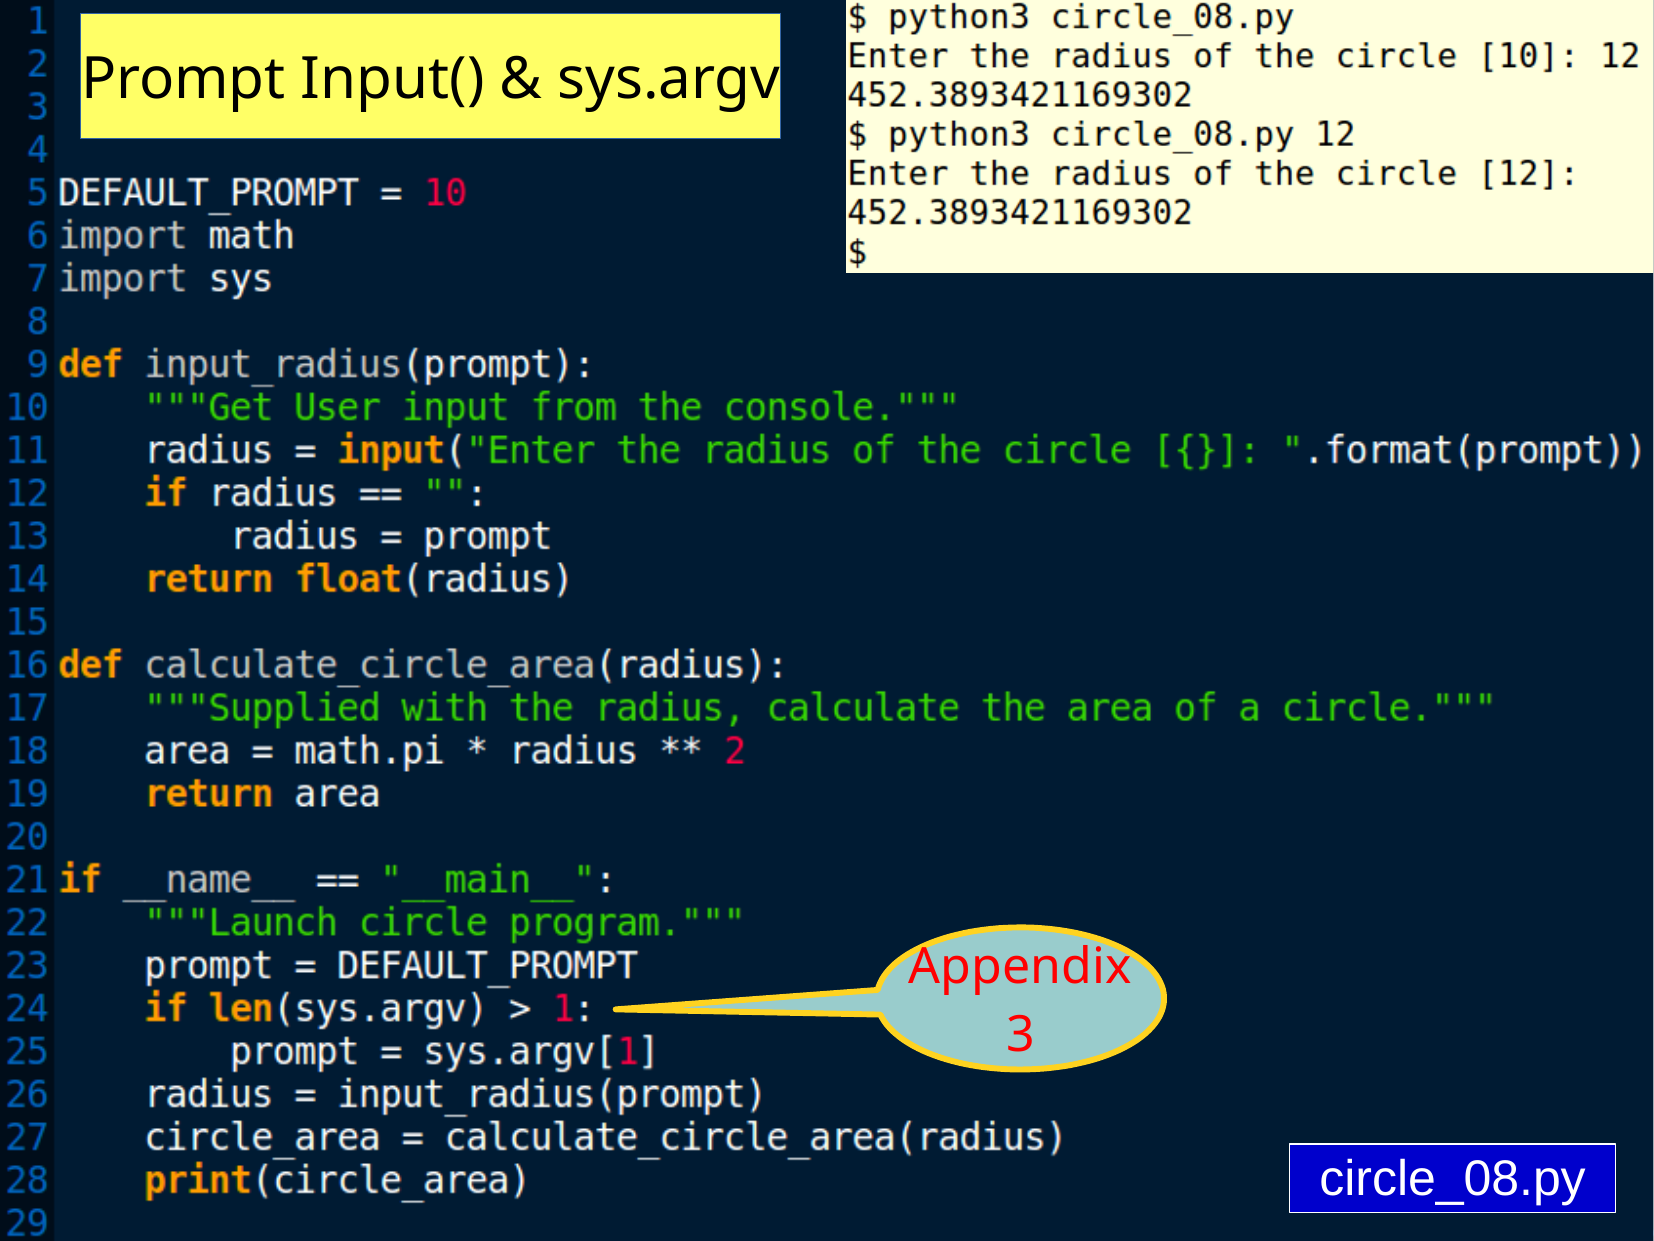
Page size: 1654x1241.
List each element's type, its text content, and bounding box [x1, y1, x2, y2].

text_box Appendix 3 [615, 927, 1165, 1070]
text_box Prompt Input() & sys.argv [80, 13, 781, 139]
picture [0, 0, 1654, 1241]
text_box circle_08.py [1289, 1144, 1616, 1213]
